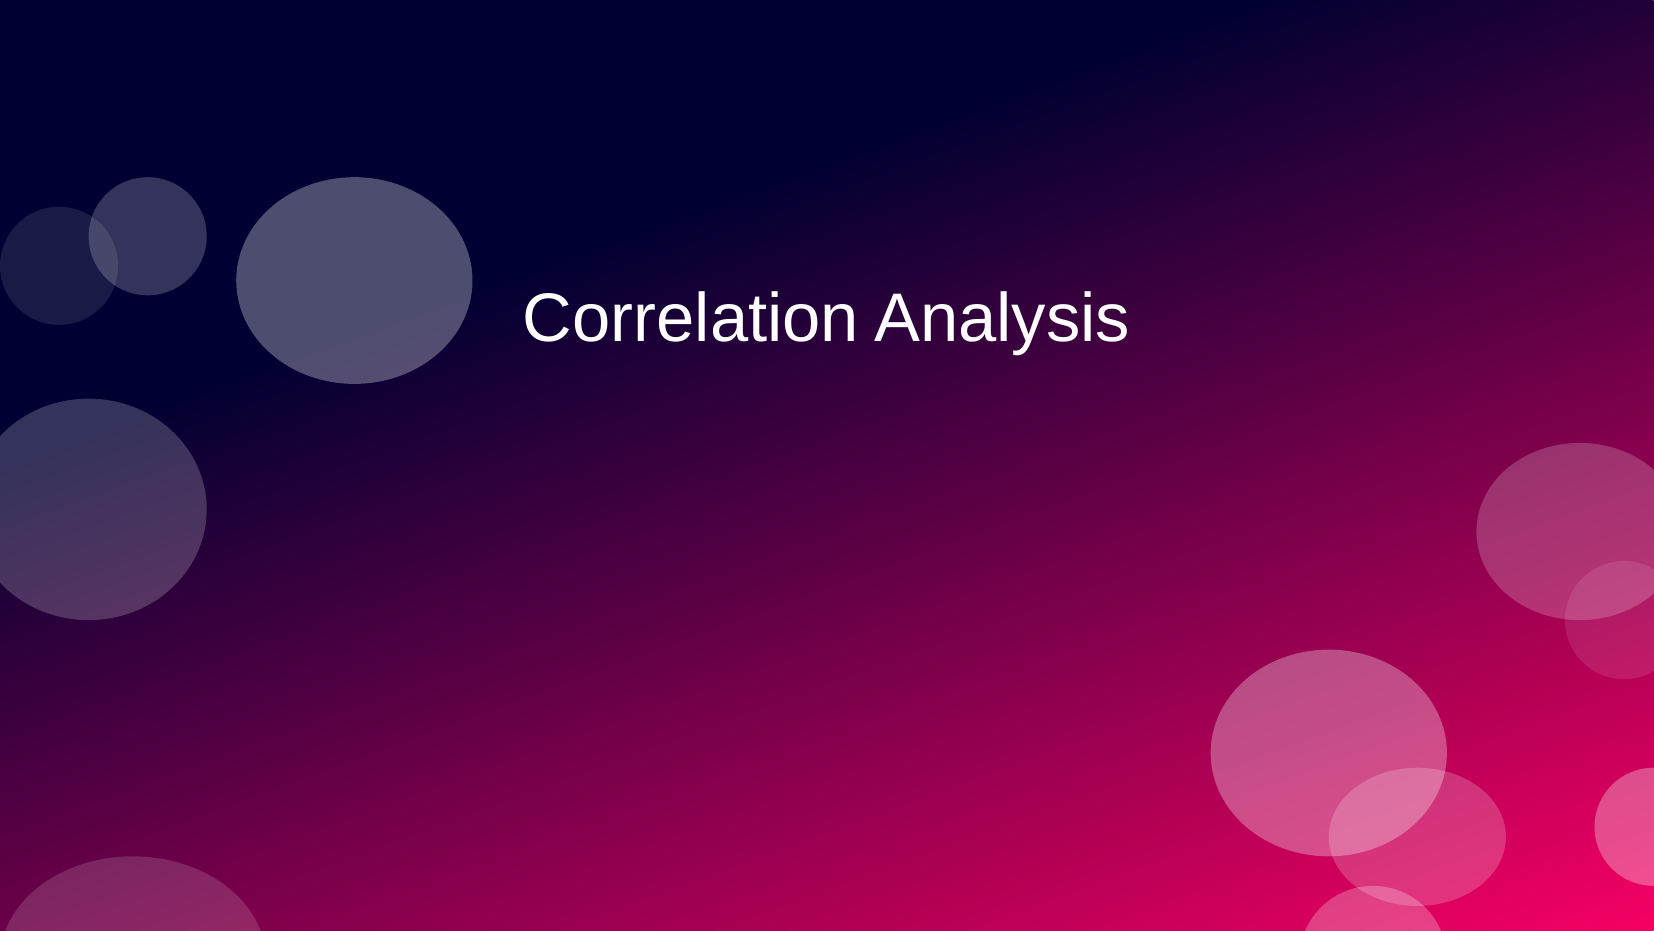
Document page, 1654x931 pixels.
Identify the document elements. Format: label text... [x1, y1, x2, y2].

title Correlation Analysis [88, 236, 1565, 399]
